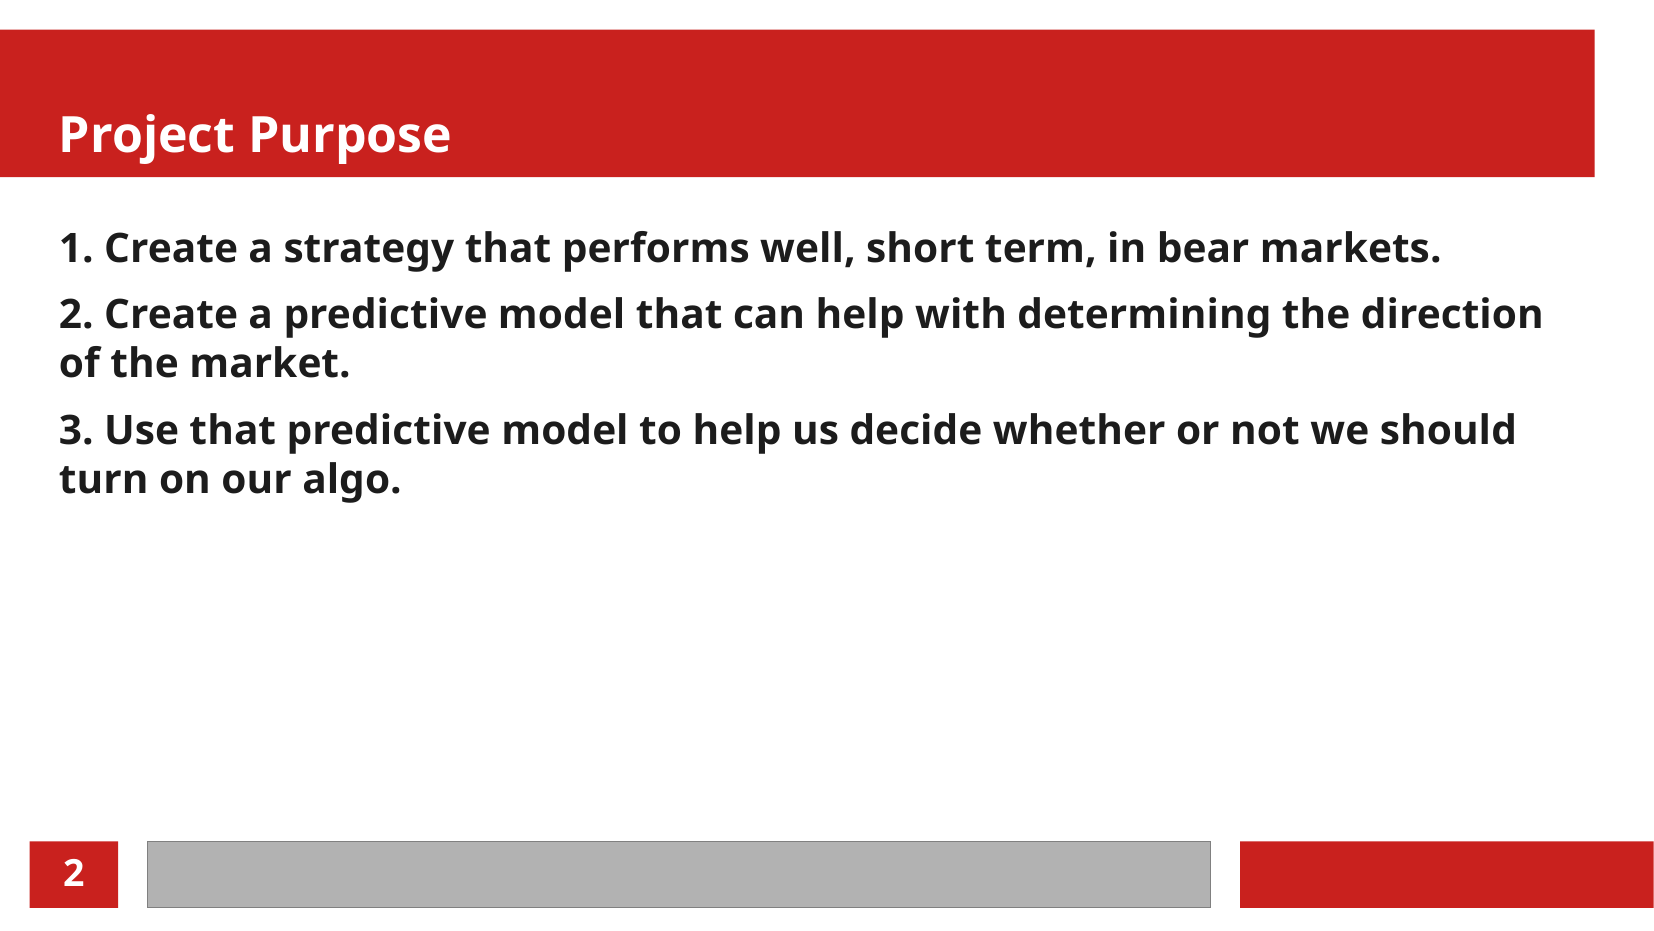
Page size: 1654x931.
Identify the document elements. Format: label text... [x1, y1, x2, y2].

text_box [0, 841, 178, 908]
list 1. Create a strategy that performs well, short term, in bear markets. 2. Create a predictive model that can help with determining the direction of the market. 3. Use that predictive model to help us decide whether or not we should turn on our algo. [59, 221, 1565, 798]
title Project Purpose [59, 44, 1595, 163]
